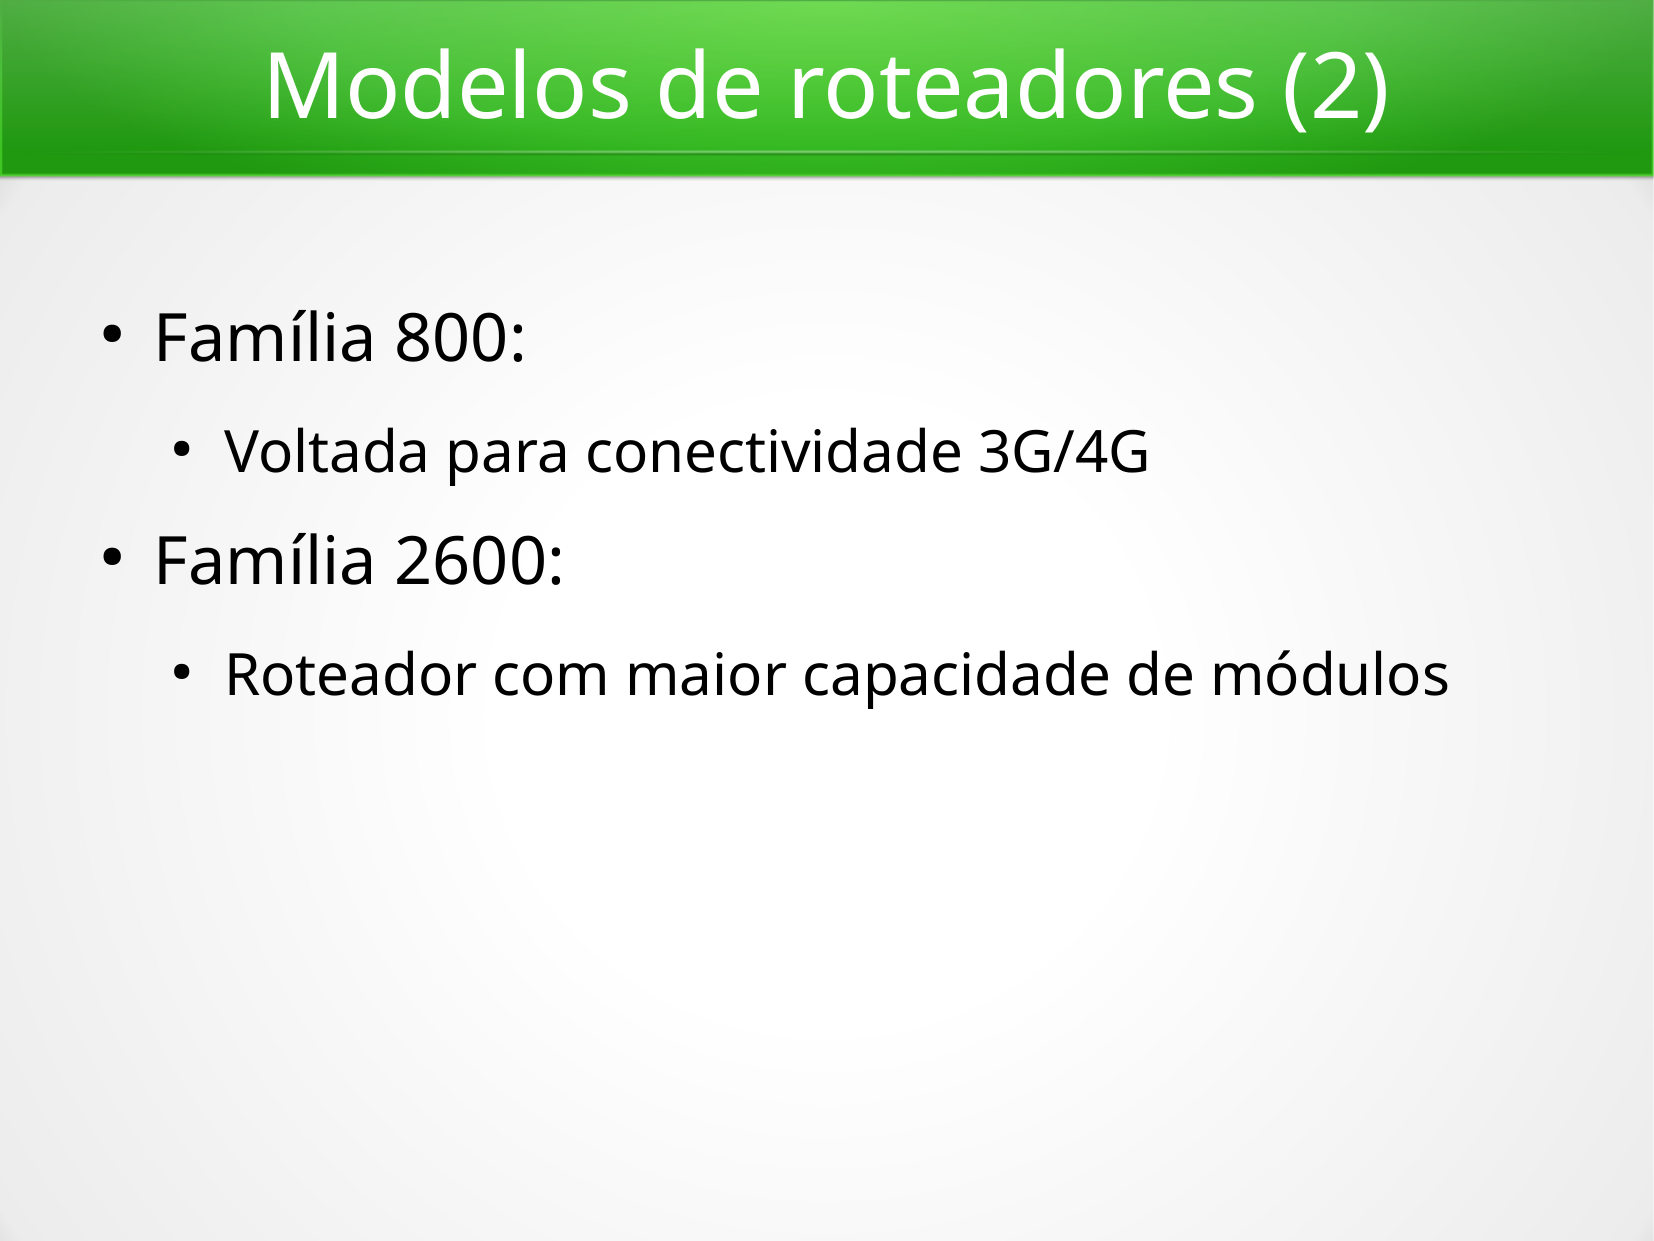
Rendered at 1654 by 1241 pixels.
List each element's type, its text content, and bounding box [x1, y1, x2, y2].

list Família 800: Voltada para conectividade 3G/4G Família 2600: Roteador com maior capacidade de módulos [82, 290, 1571, 1010]
title Modelos de roteadores (2) [82, 11, 1571, 154]
picture [0, 0, 1654, 1241]
